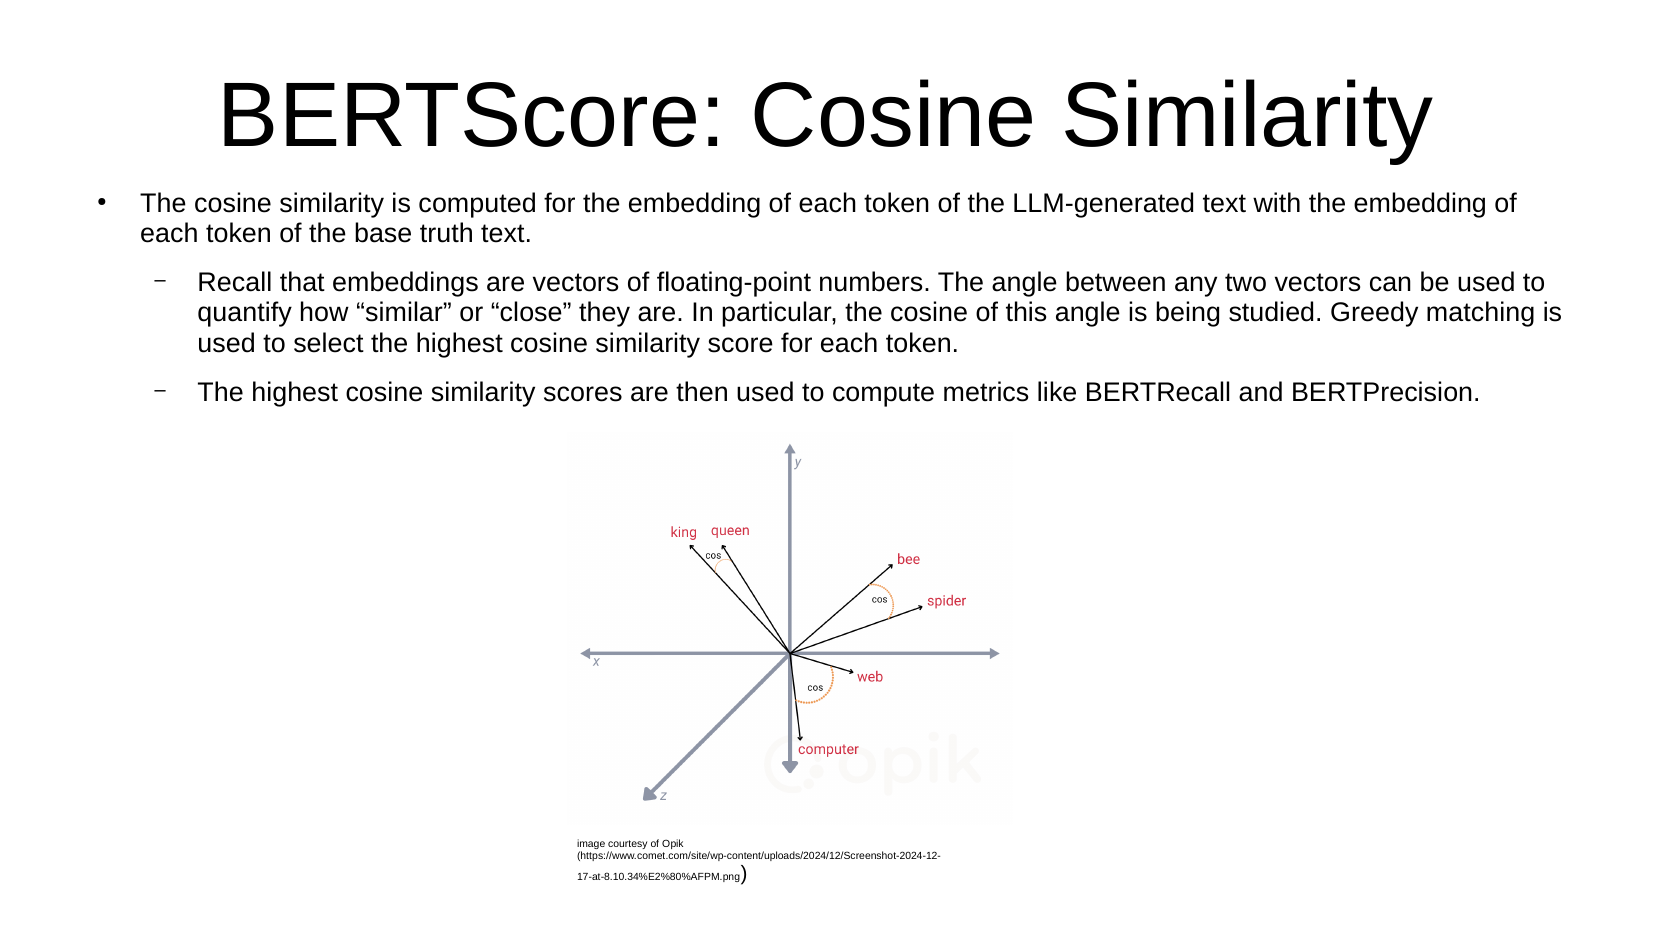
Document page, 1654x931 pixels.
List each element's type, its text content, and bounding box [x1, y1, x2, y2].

text_box image courtesy of Opik (https://www.comet.com/site/wp-content/uploads/2024/12/Screenshot-2024-12-17-at-8.10.34%E2%80%AFPM.png) [562, 831, 964, 893]
title BERTScore: Cosine Similarity [82, 37, 1571, 187]
picture [567, 432, 1013, 826]
list The cosine similarity is computed for the embedding of each token of the LLM-generated text with the embedding of each token of the base truth text. Recall that embeddings are vectors of floating-point numbers. The angle between any two vectors can be used to quantify how “similar” or “close” they are. In particular, the cosine of this angle is being studied. Greedy matching is used to select the highest cosine similarity score for each token. The highest cosine similarity scores are then used to compute metrics like BERTRecall and BERTPrecision. [82, 187, 1571, 413]
